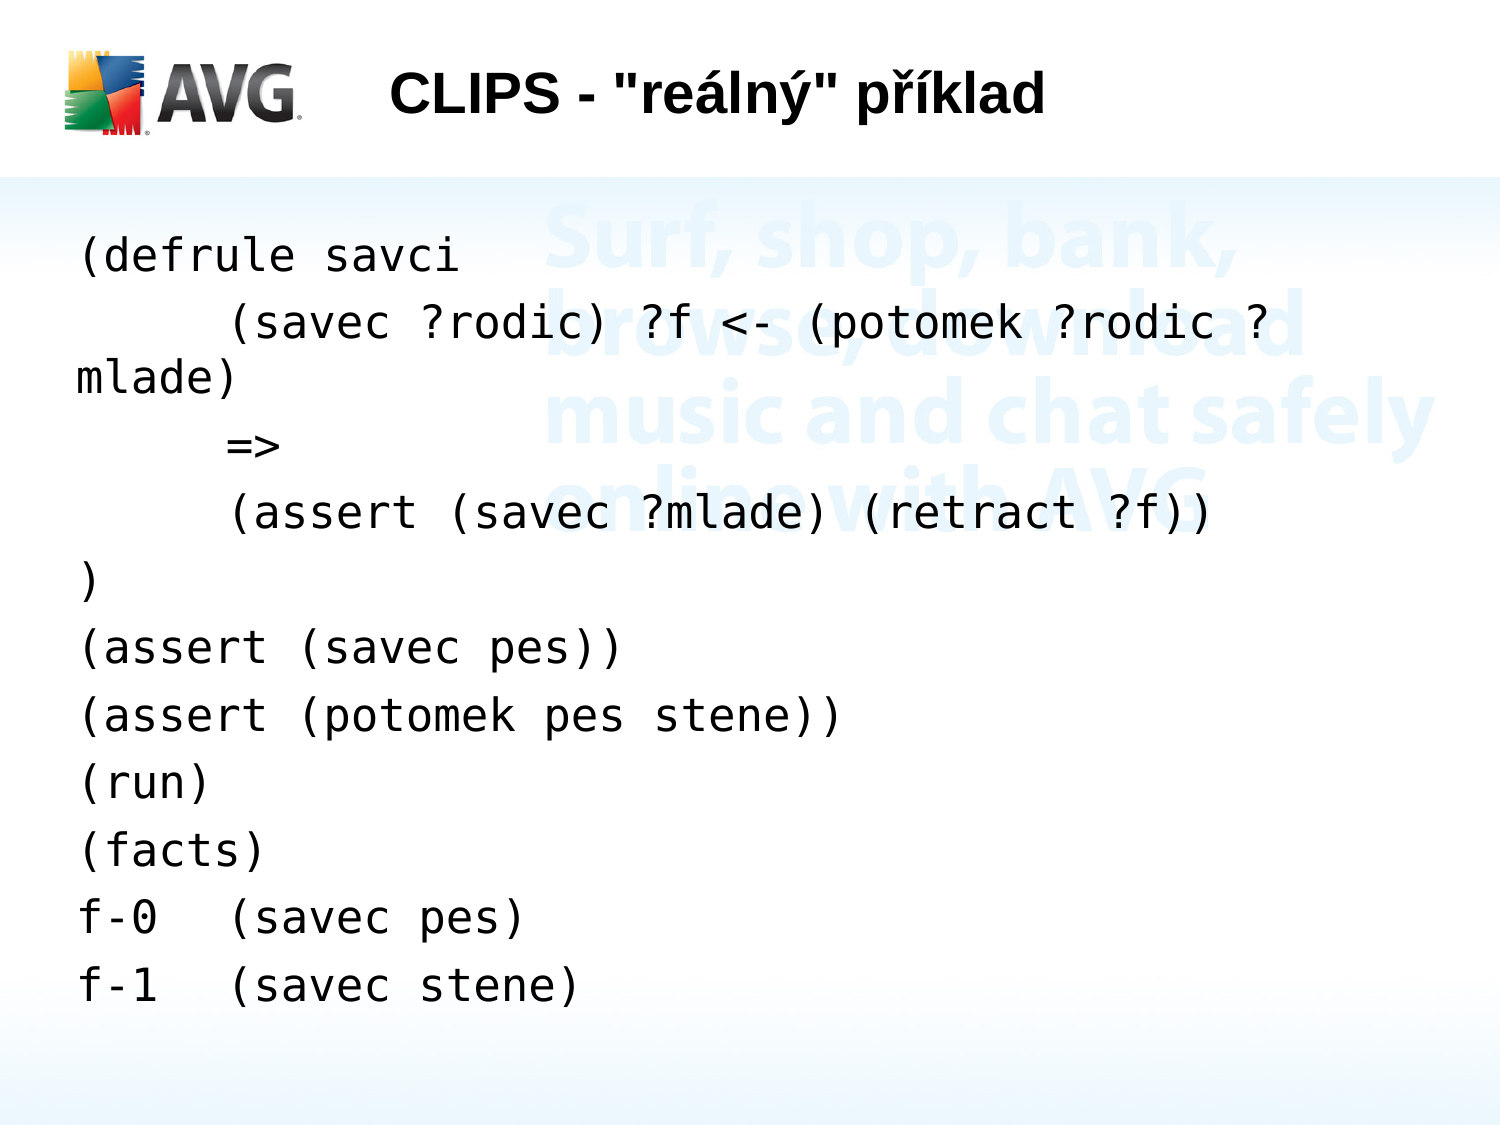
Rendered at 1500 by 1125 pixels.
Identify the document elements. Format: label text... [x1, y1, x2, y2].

picture [0, 0, 1500, 1125]
title CLIPS - "reálný" příklad [375, 37, 1463, 143]
subtitle (defrule savci (savec ?rodic) ?f <- (potomek ?rodic ?mlade) => (assert (savec ?mlade) (retract ?f)) ) (assert (savec pes)) (assert (potomek pes stene)) (run) (facts) f-0 (savec pes) f-1 (savec stene) [75, 224, 1426, 1012]
